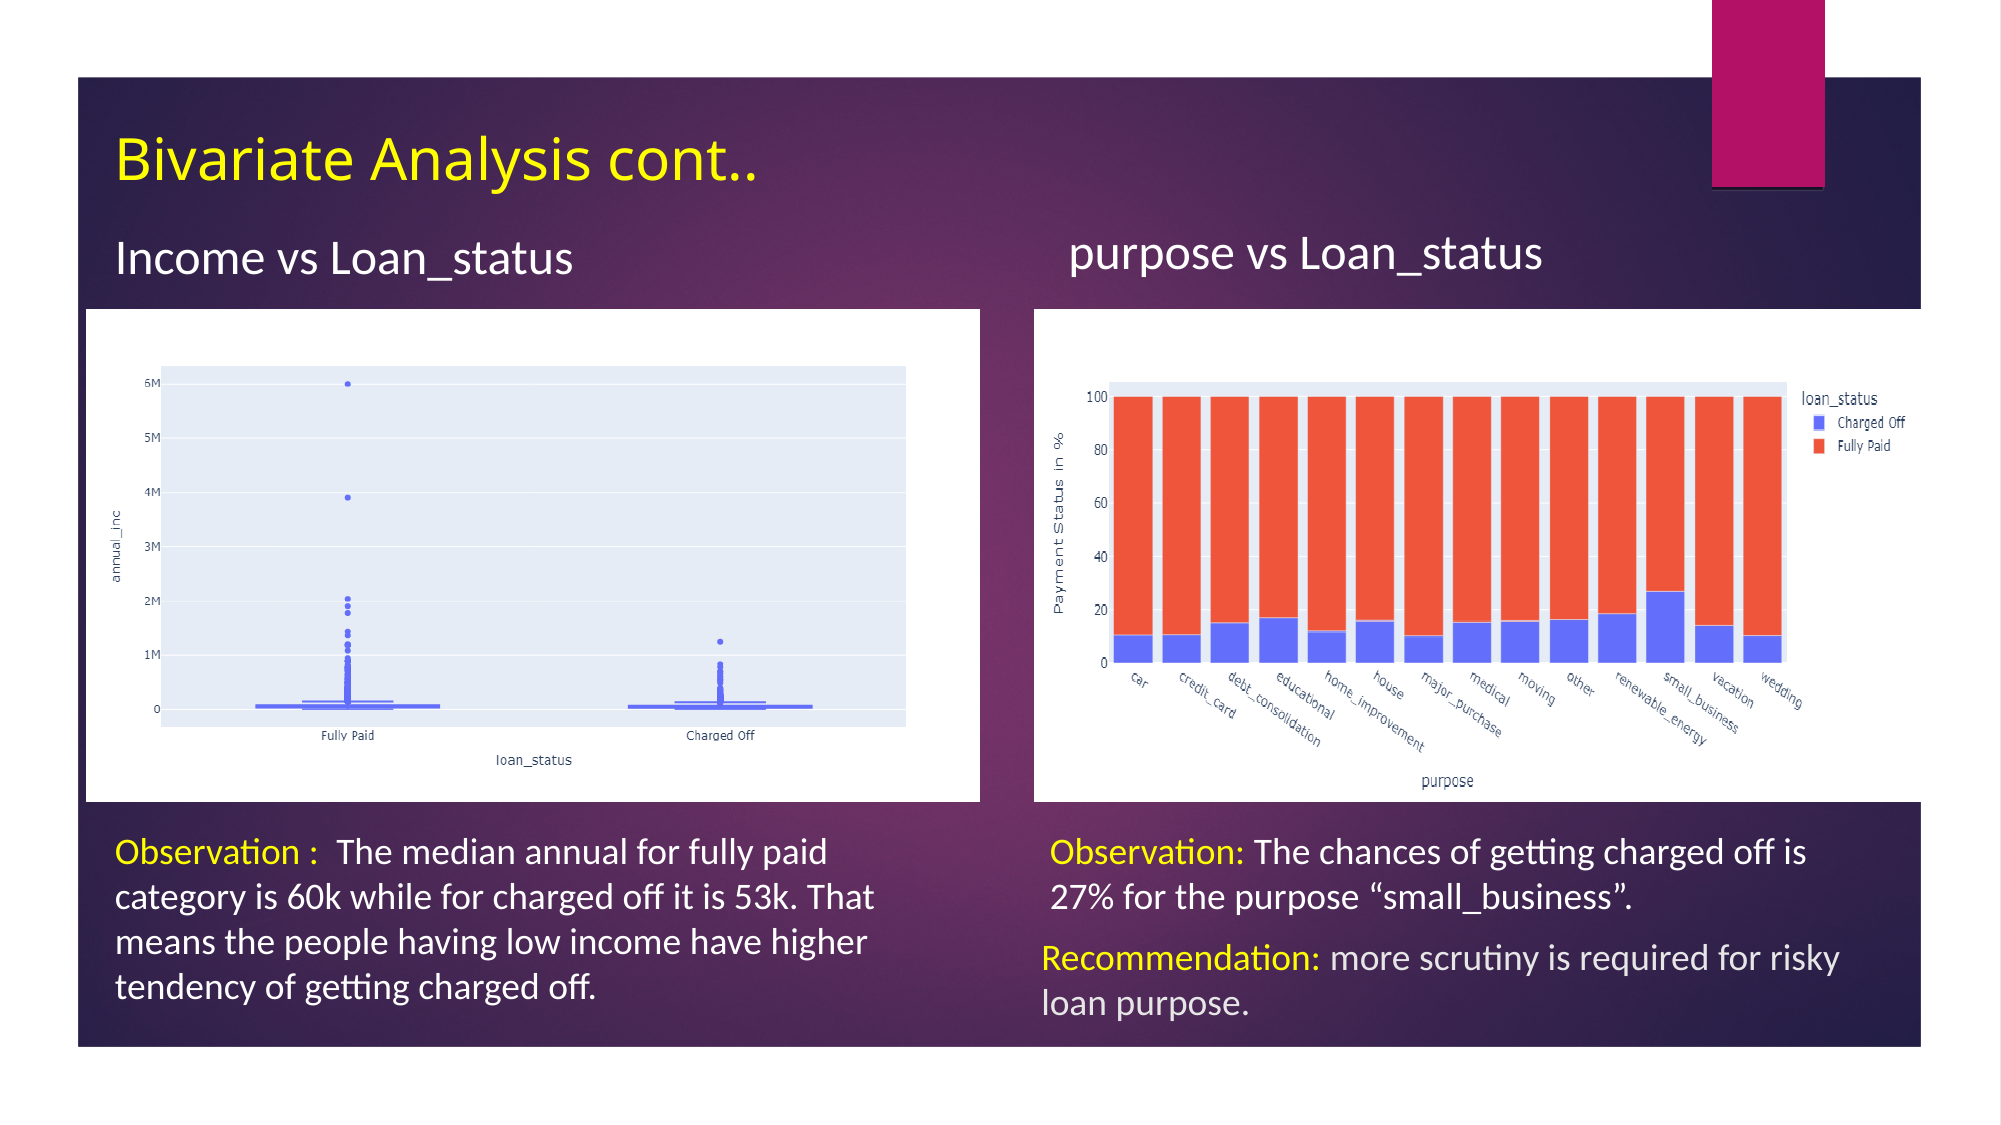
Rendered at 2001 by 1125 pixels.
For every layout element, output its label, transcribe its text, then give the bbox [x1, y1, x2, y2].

text_box purpose vs Loan_status [1053, 211, 1824, 288]
text_box Observation: The chances of getting charged off is 27% for the purpose “small_business”. [1034, 819, 1894, 925]
text_box Recommendation: more scrutiny is required for risky loan purpose. [1026, 925, 1900, 1032]
picture [86, 309, 980, 802]
picture [1034, 309, 1921, 802]
text_box Income vs Loan_status [99, 216, 871, 293]
text_box Observation : The median annual for fully paid category is 60k while for charged off it is 53k. That means the people having low income have higher tendency of getting charged off. [99, 819, 980, 1108]
title Bivariate Analysis cont.. [99, 103, 1509, 200]
